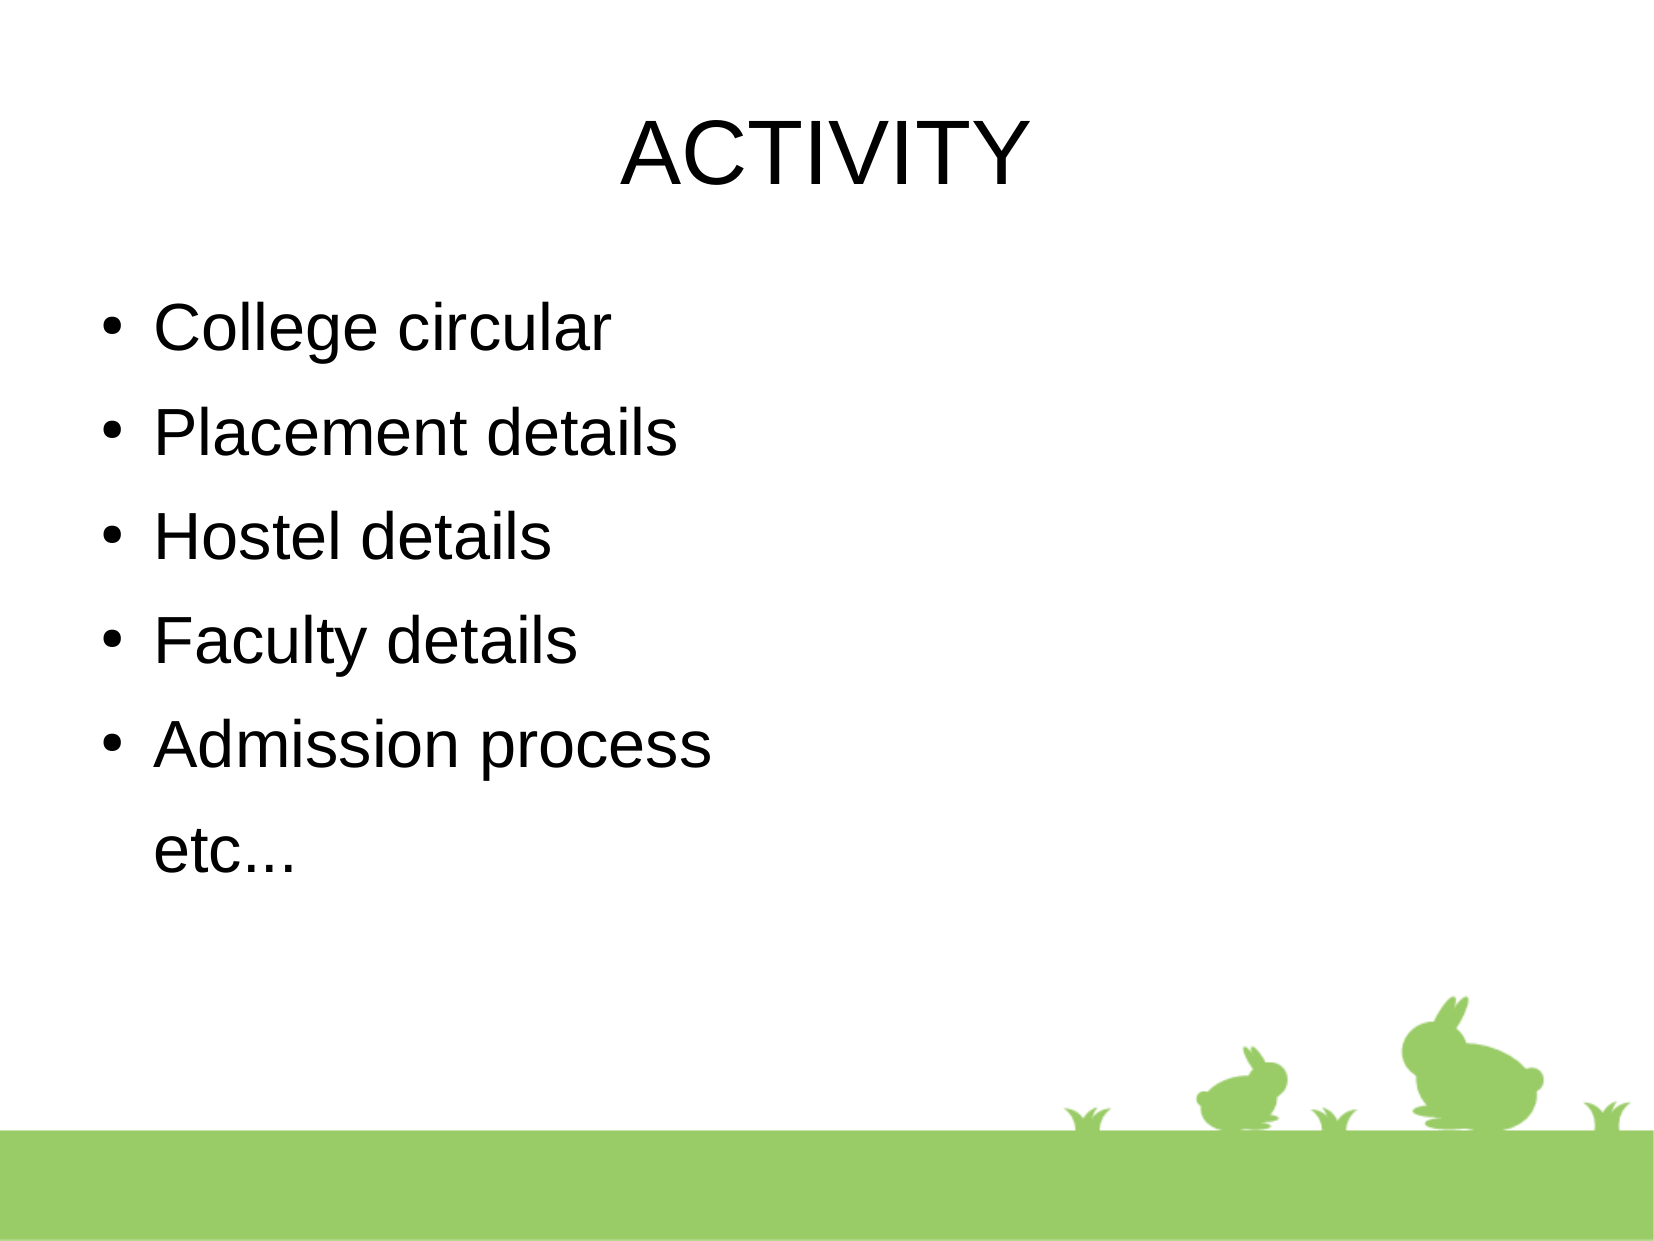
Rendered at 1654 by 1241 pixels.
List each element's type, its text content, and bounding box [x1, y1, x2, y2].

title ACTIVITY [82, 49, 1571, 257]
picture [0, 0, 1654, 1241]
list College circular Placement details Hostel details Faculty details Admission process etc... [82, 290, 1571, 1010]
